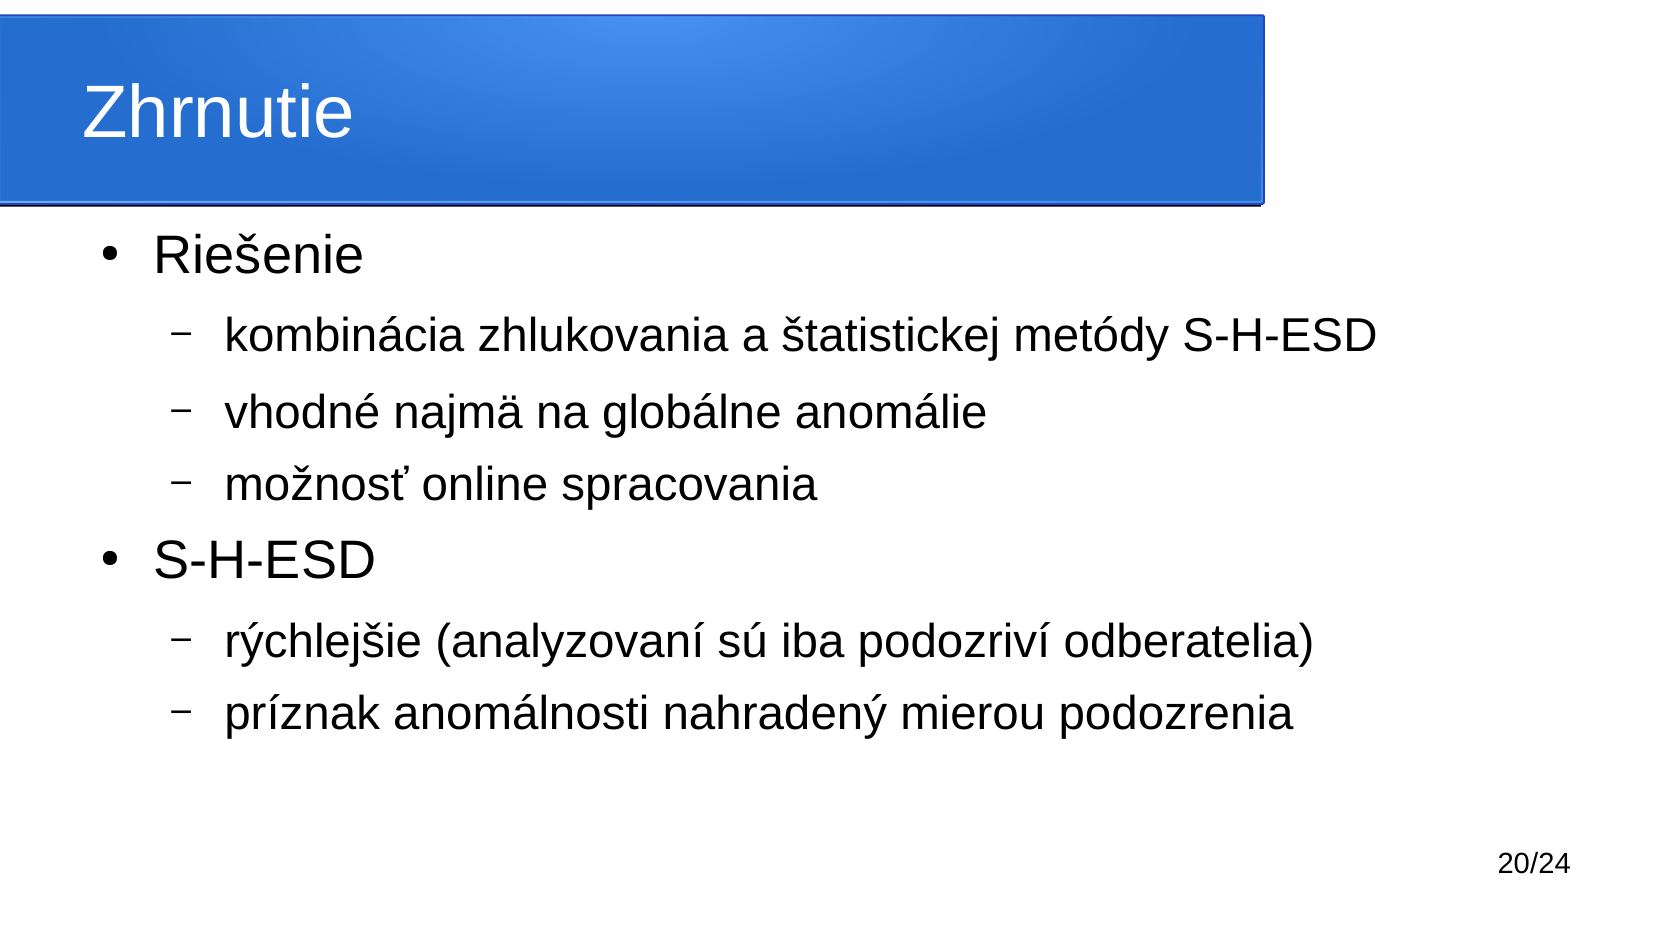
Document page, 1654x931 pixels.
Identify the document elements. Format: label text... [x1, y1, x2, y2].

title Zhrnutie [82, 29, 1291, 196]
list Riešenie kombinácia zhlukovania a štatistickej metódy S-H-ESD vhodné najmä na globálne anomálie možnosť online spracovania S-H-ESD rýchlejšie (analyzovaní sú iba podozriví odberatelia) príznak anomálnosti nahradený mierou podozrenia [82, 224, 1571, 764]
